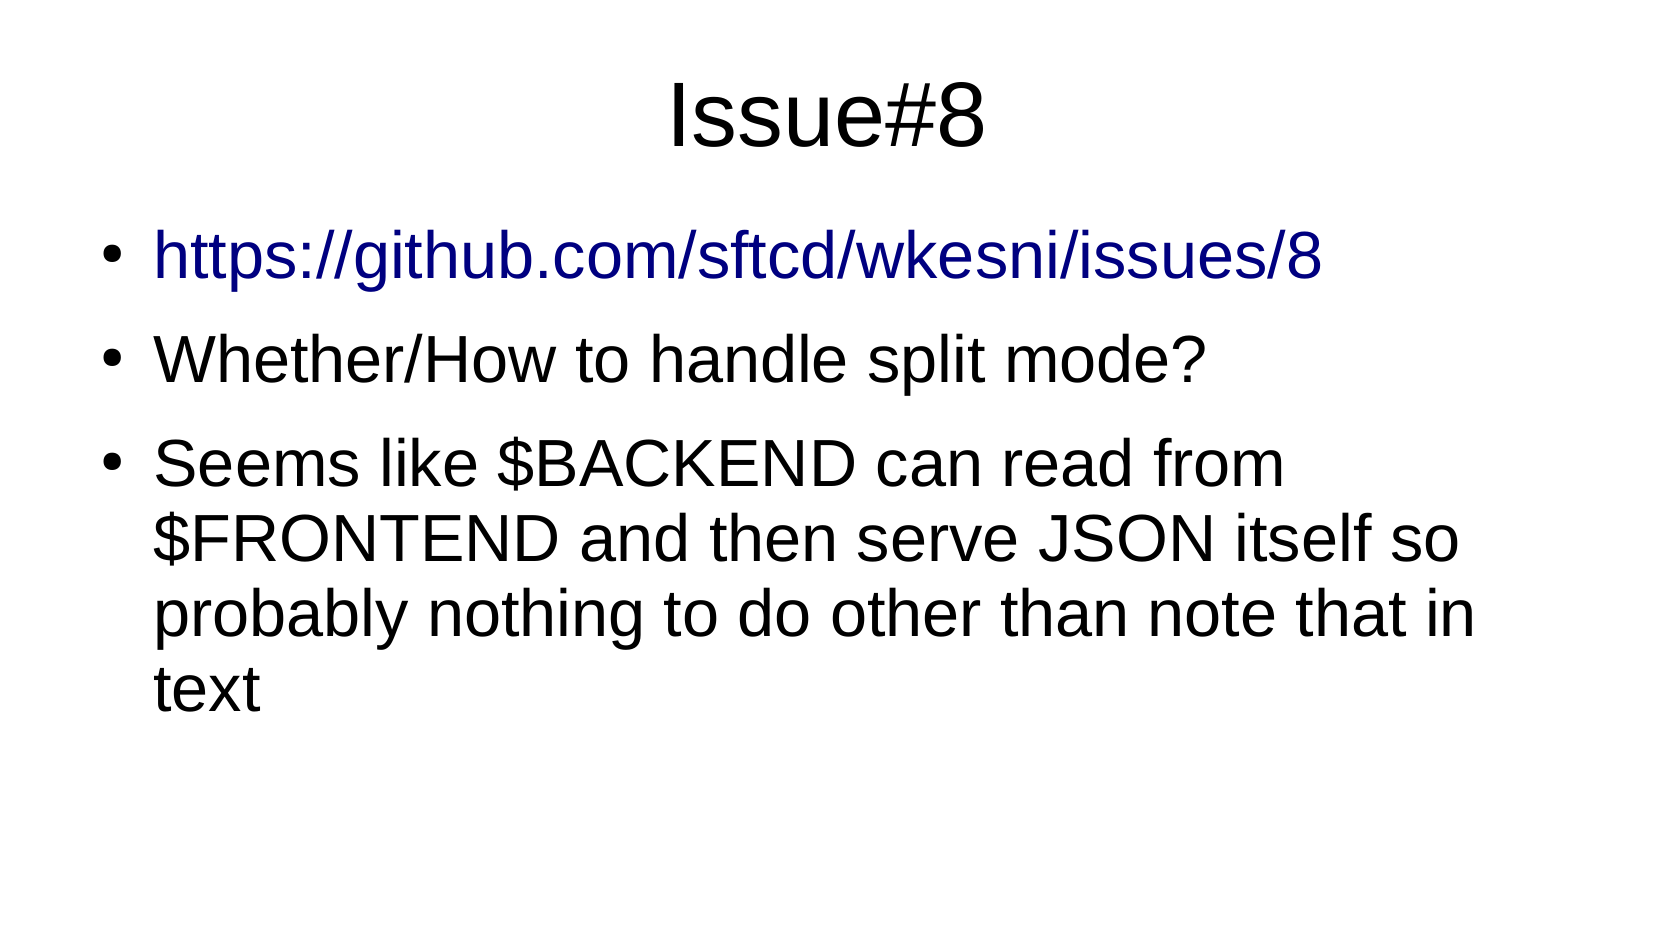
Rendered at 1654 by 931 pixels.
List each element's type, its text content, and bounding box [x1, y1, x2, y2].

title Issue#8 [82, 37, 1571, 193]
list https://github.com/sftcd/wkesni/issues/8 Whether/How to handle split mode? Seems like $BACKEND can read from $FRONTEND and then serve JSON itself so probably nothing to do other than note that in text [82, 217, 1571, 758]
